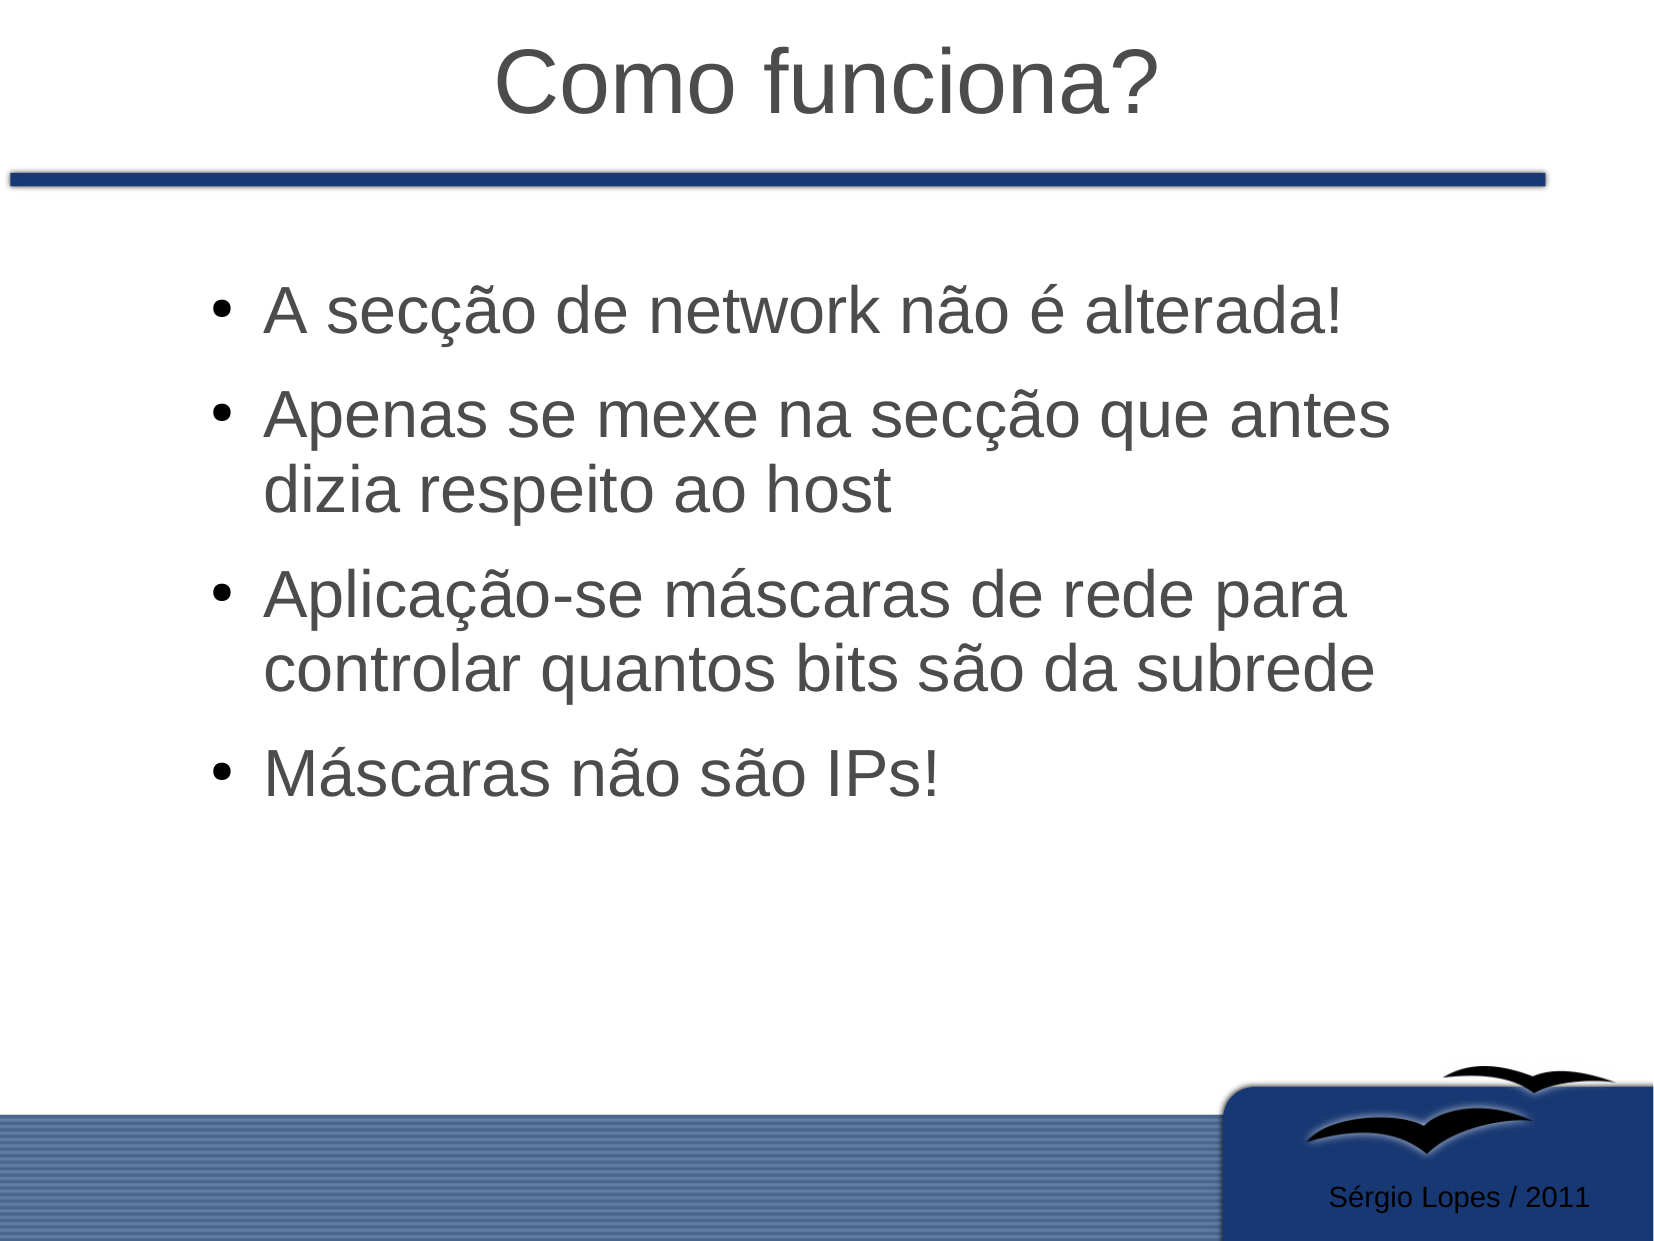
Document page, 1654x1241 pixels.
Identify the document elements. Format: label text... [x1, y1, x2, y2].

title Como funciona? [121, 0, 1534, 164]
text_box Sérgio Lopes / 2011 [1328, 1181, 1588, 1214]
list A secção de network não é alterada! Apenas se mexe na secção que antes dizia respeito ao host Aplicação-se máscaras de rede para controlar quantos bits são da subrede Máscaras não são IPs! [121, 273, 1534, 1056]
picture [0, 0, 1654, 1241]
